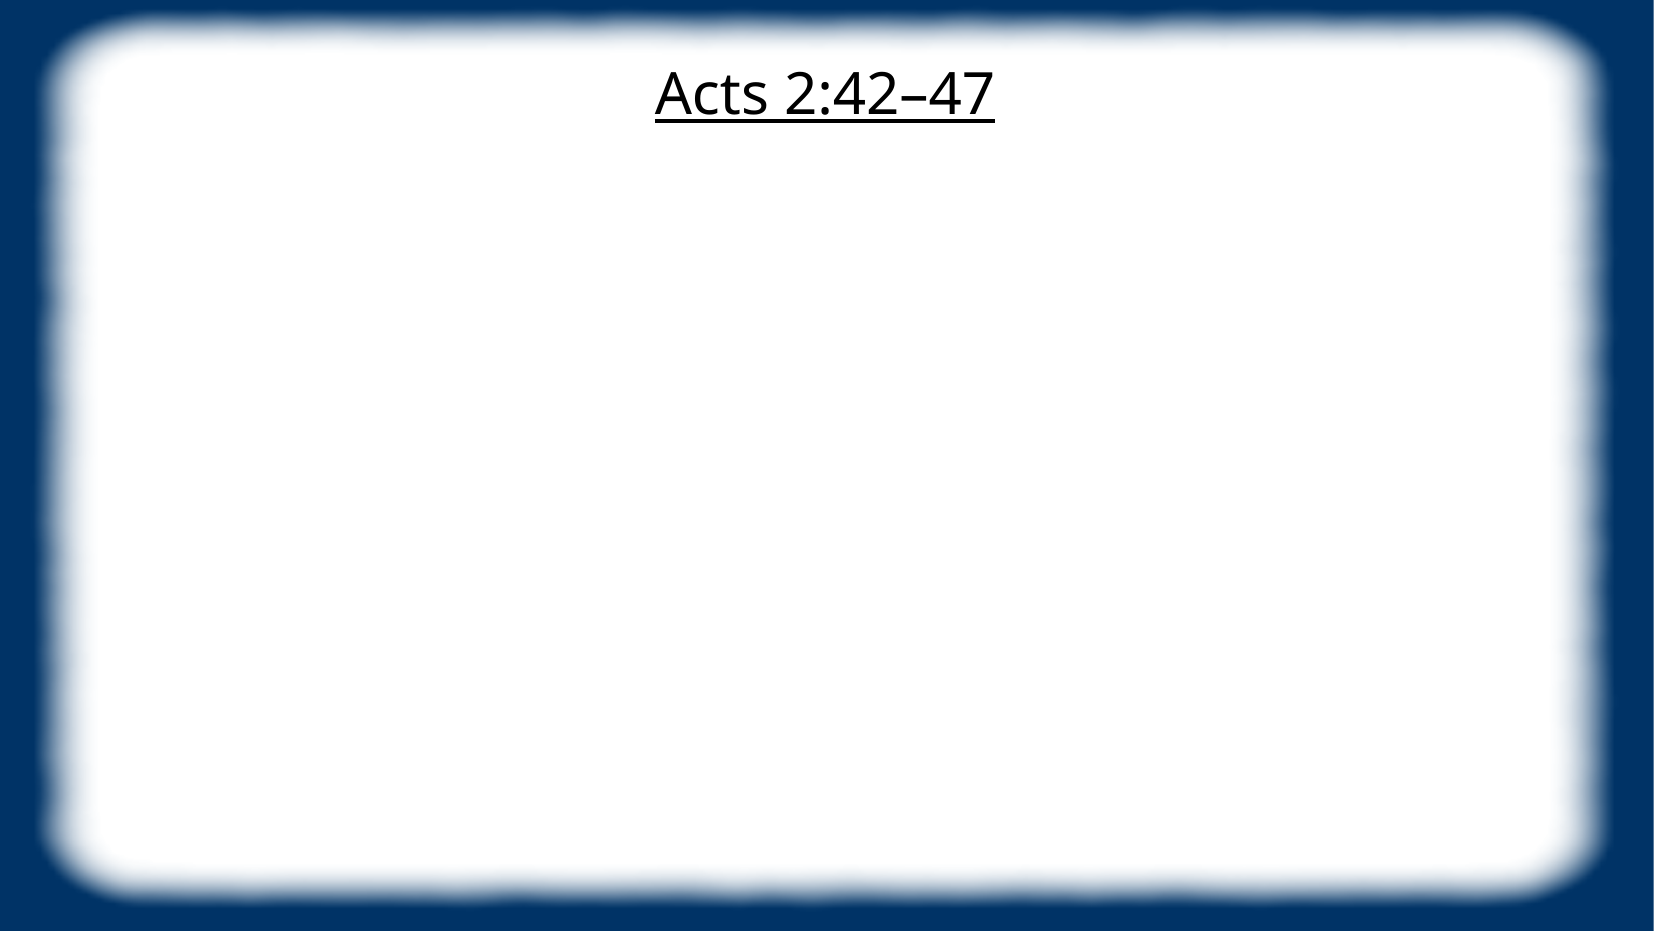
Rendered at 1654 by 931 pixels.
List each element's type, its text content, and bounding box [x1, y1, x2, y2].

picture [0, 0, 1654, 931]
text_box Acts 2:42–47 [90, 45, 1561, 138]
